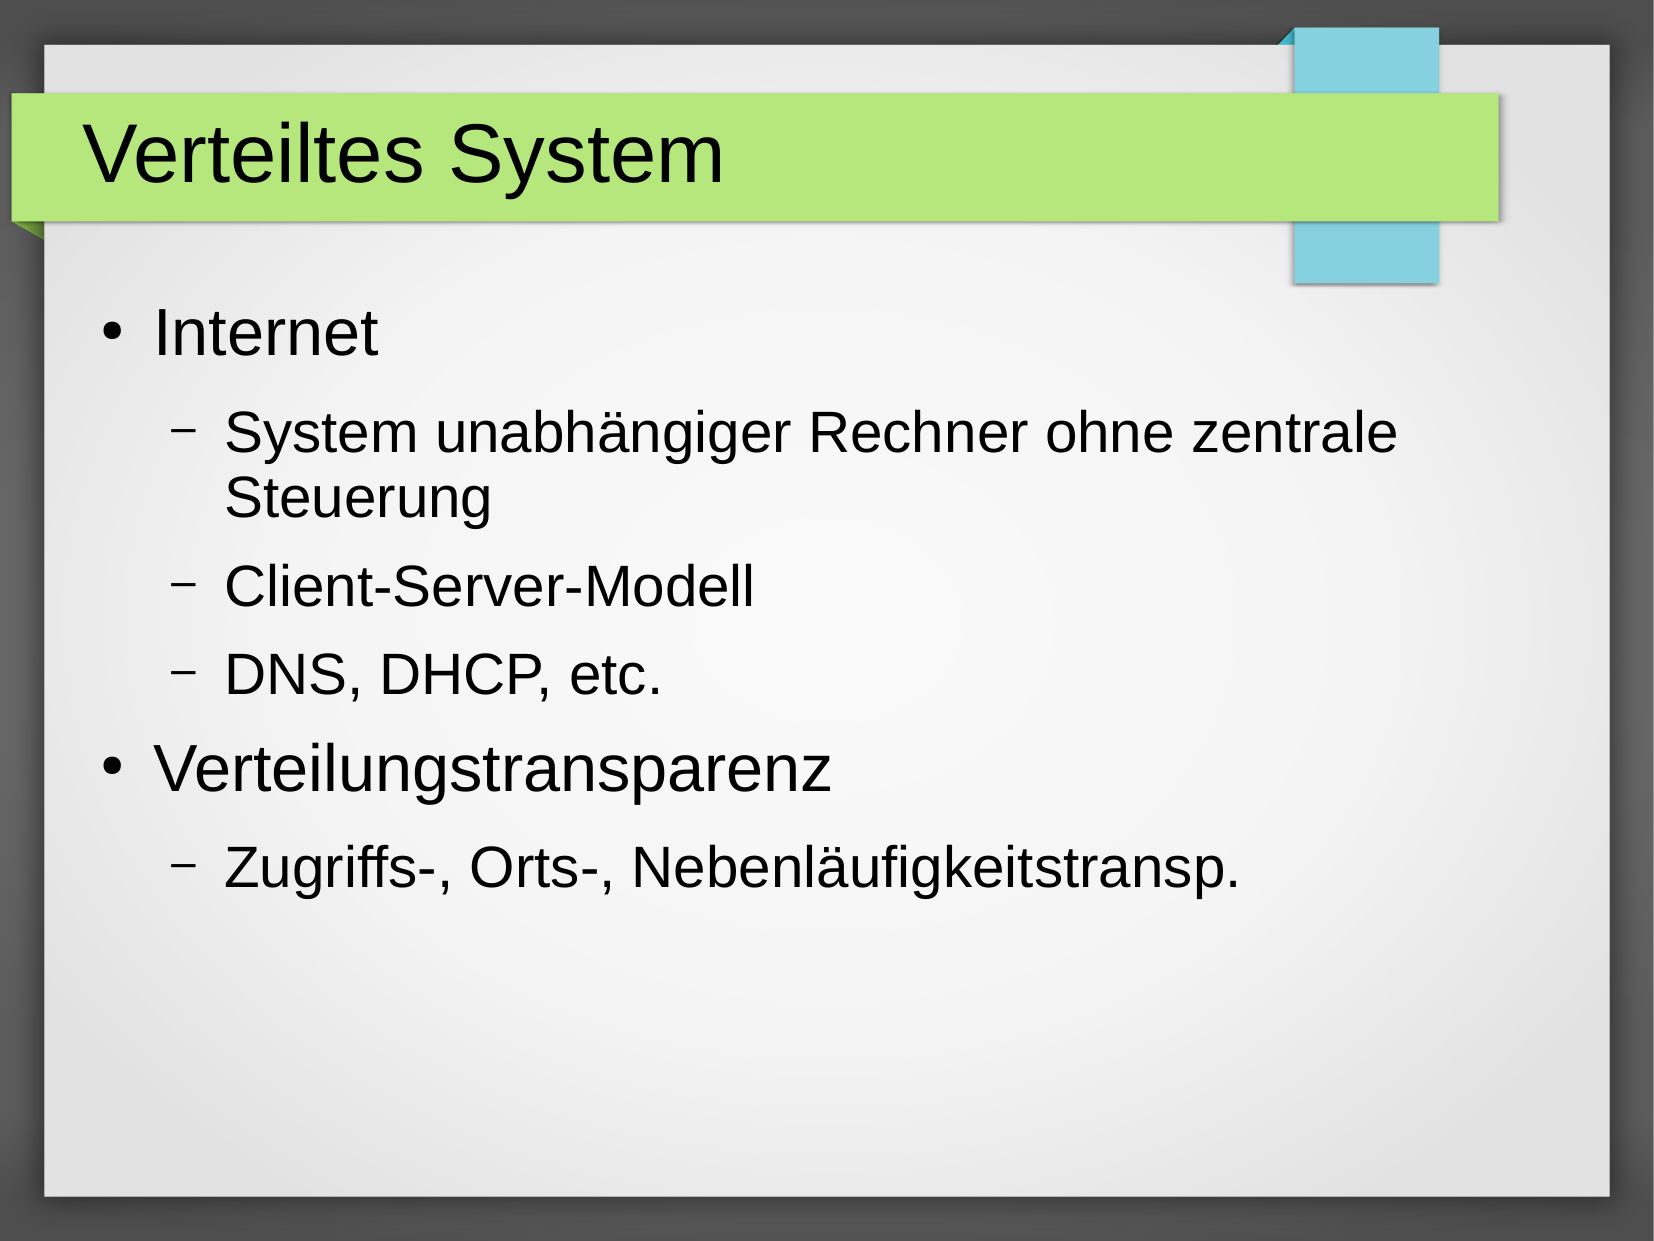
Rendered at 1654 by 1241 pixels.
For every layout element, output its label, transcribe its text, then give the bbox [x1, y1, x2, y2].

list Internet System unabhängiger Rechner ohne zentrale Steuerung Client-Server-Modell DNS, DHCP, etc. Verteilungstransparenz Zugriffs-, Orts-, Nebenläufigkeitstransp. [82, 295, 1571, 1015]
picture [0, 0, 1654, 1241]
title Verteiltes System [82, 94, 1441, 213]
